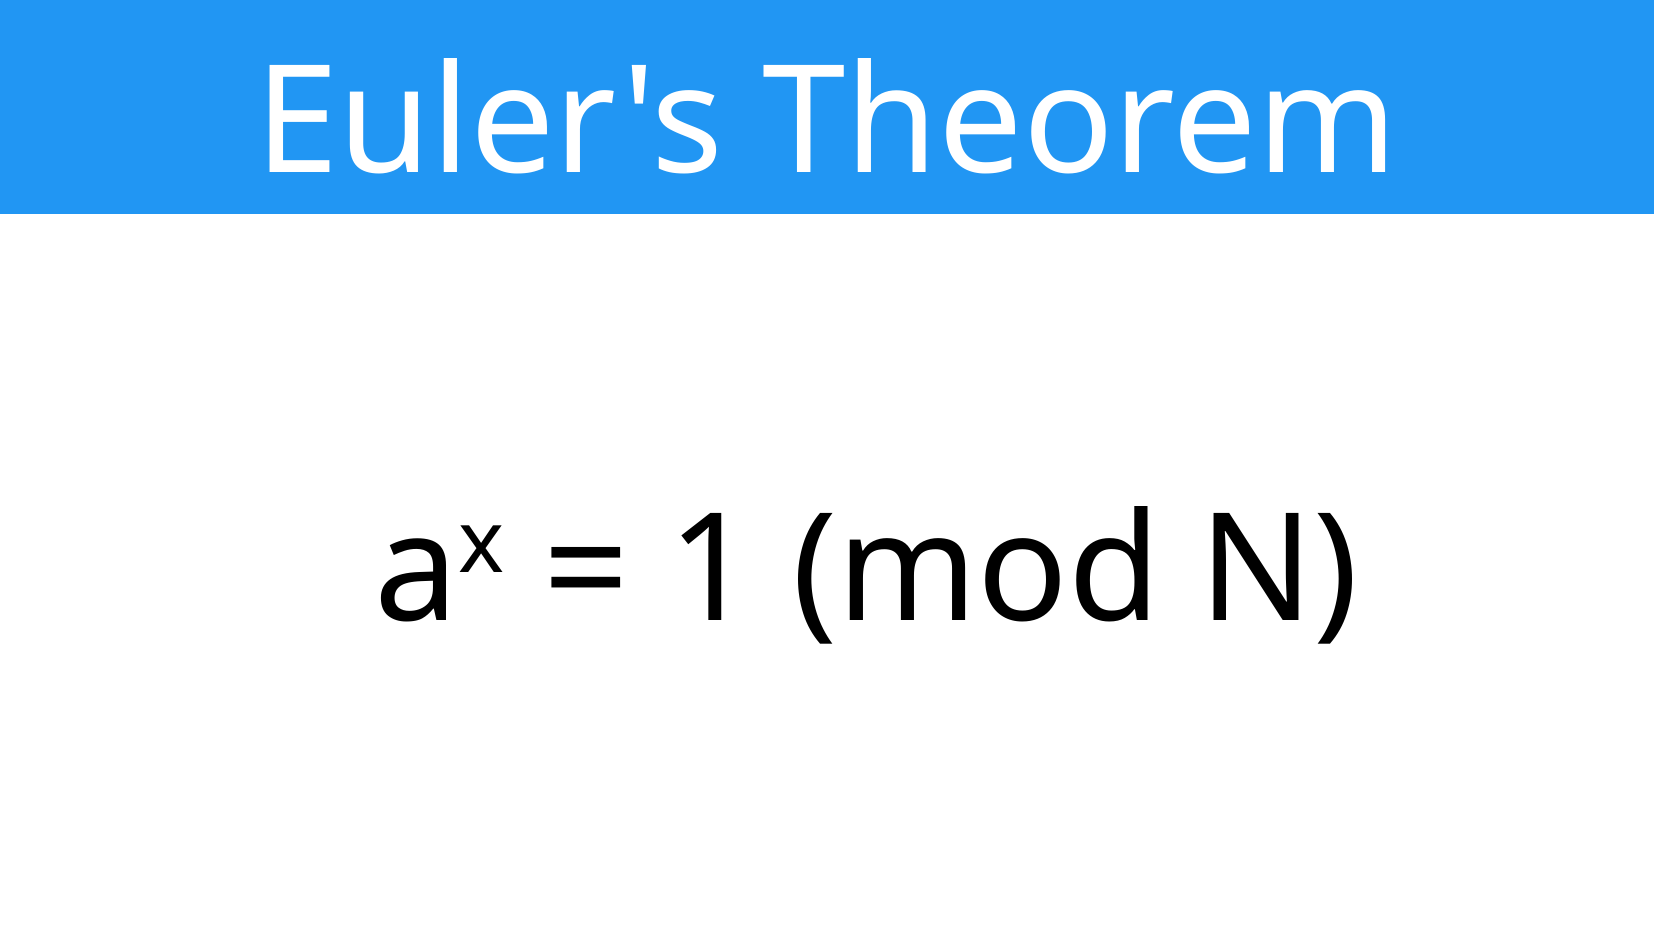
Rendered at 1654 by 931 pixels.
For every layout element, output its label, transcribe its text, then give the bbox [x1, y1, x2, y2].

title Euler's Theorem [82, 37, 1571, 193]
list ax = 1 (mod N) [86, 345, 1576, 781]
